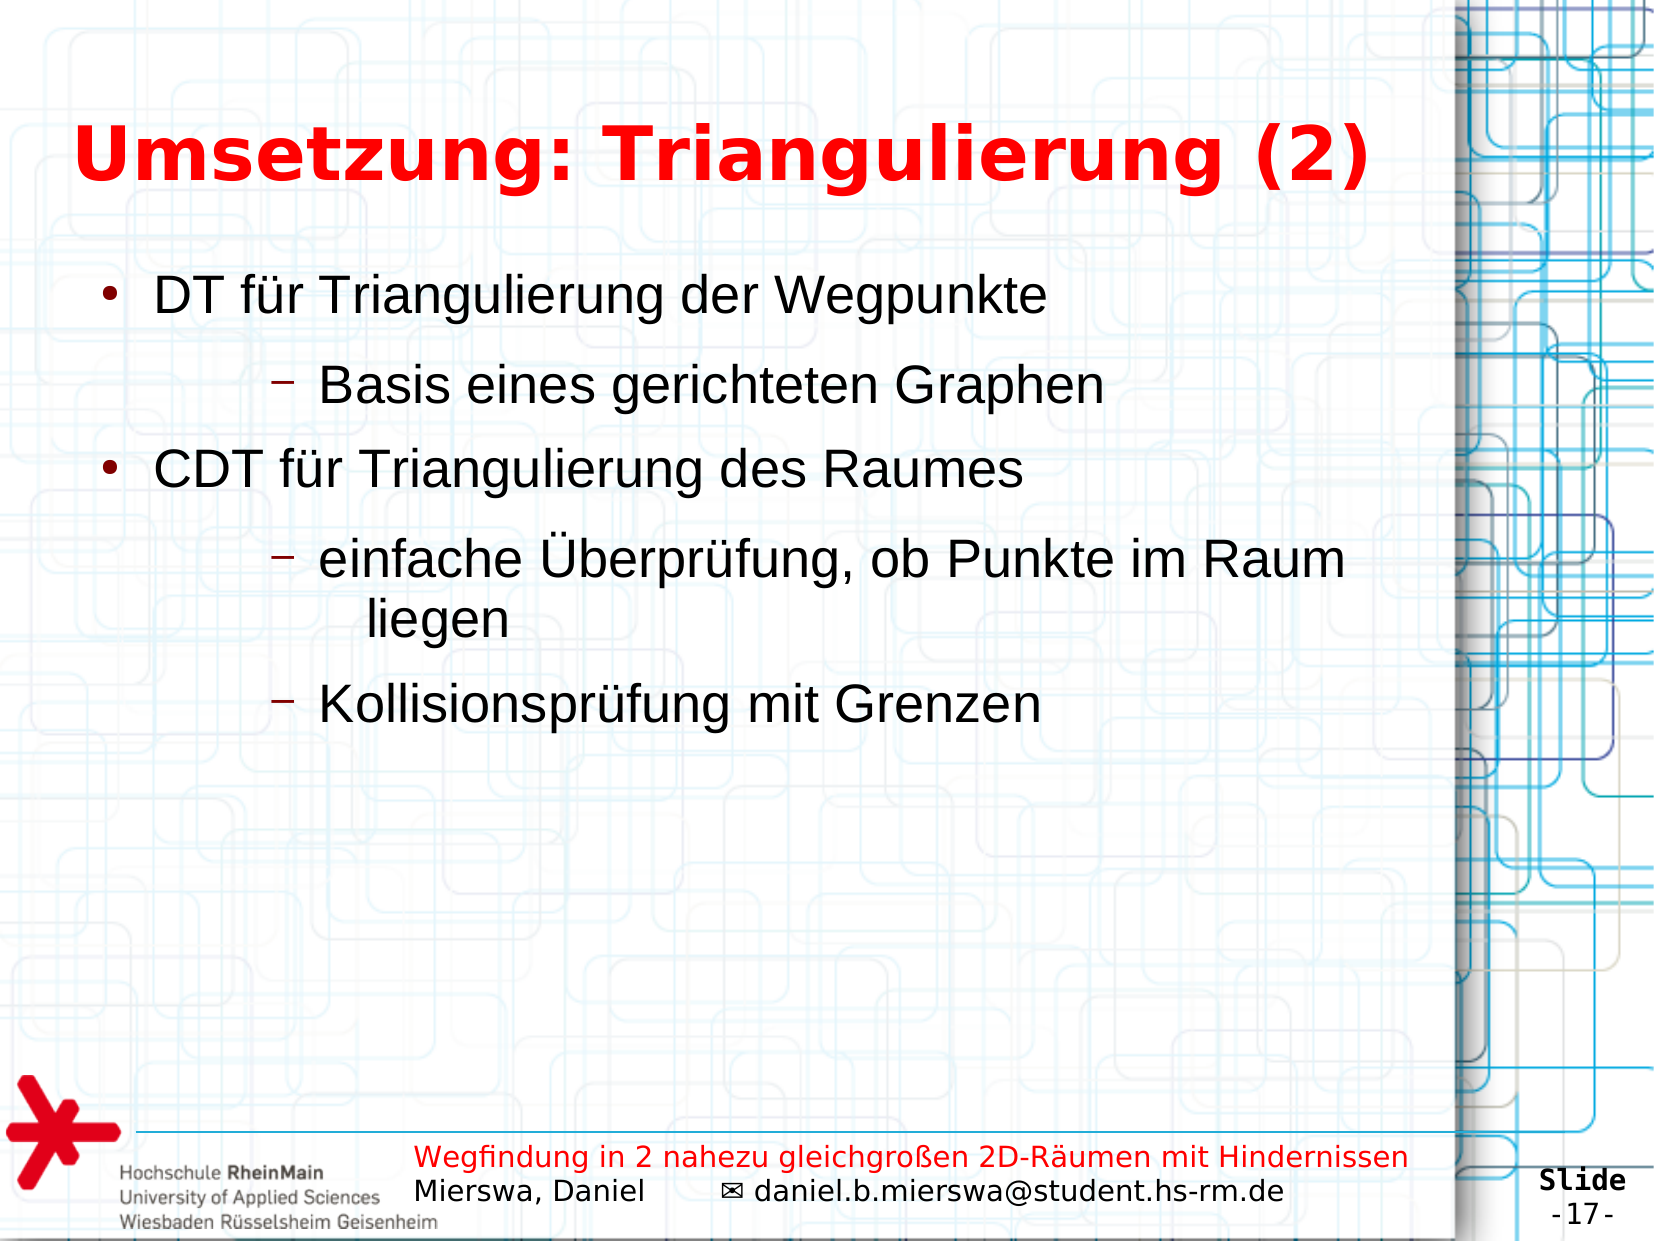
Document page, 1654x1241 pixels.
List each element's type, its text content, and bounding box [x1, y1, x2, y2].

title Umsetzung: Triangulierung (2) [29, 70, 1418, 239]
list DT für Triangulierung der Wegpunkte Basis eines gerichteten Graphen CDT für Triangulierung des Raumes einfache Überprüfung, ob Punkte im Raum liegen Kollisionsprüfung mit Grenzen [82, 264, 1418, 1078]
picture [0, 0, 1654, 1241]
